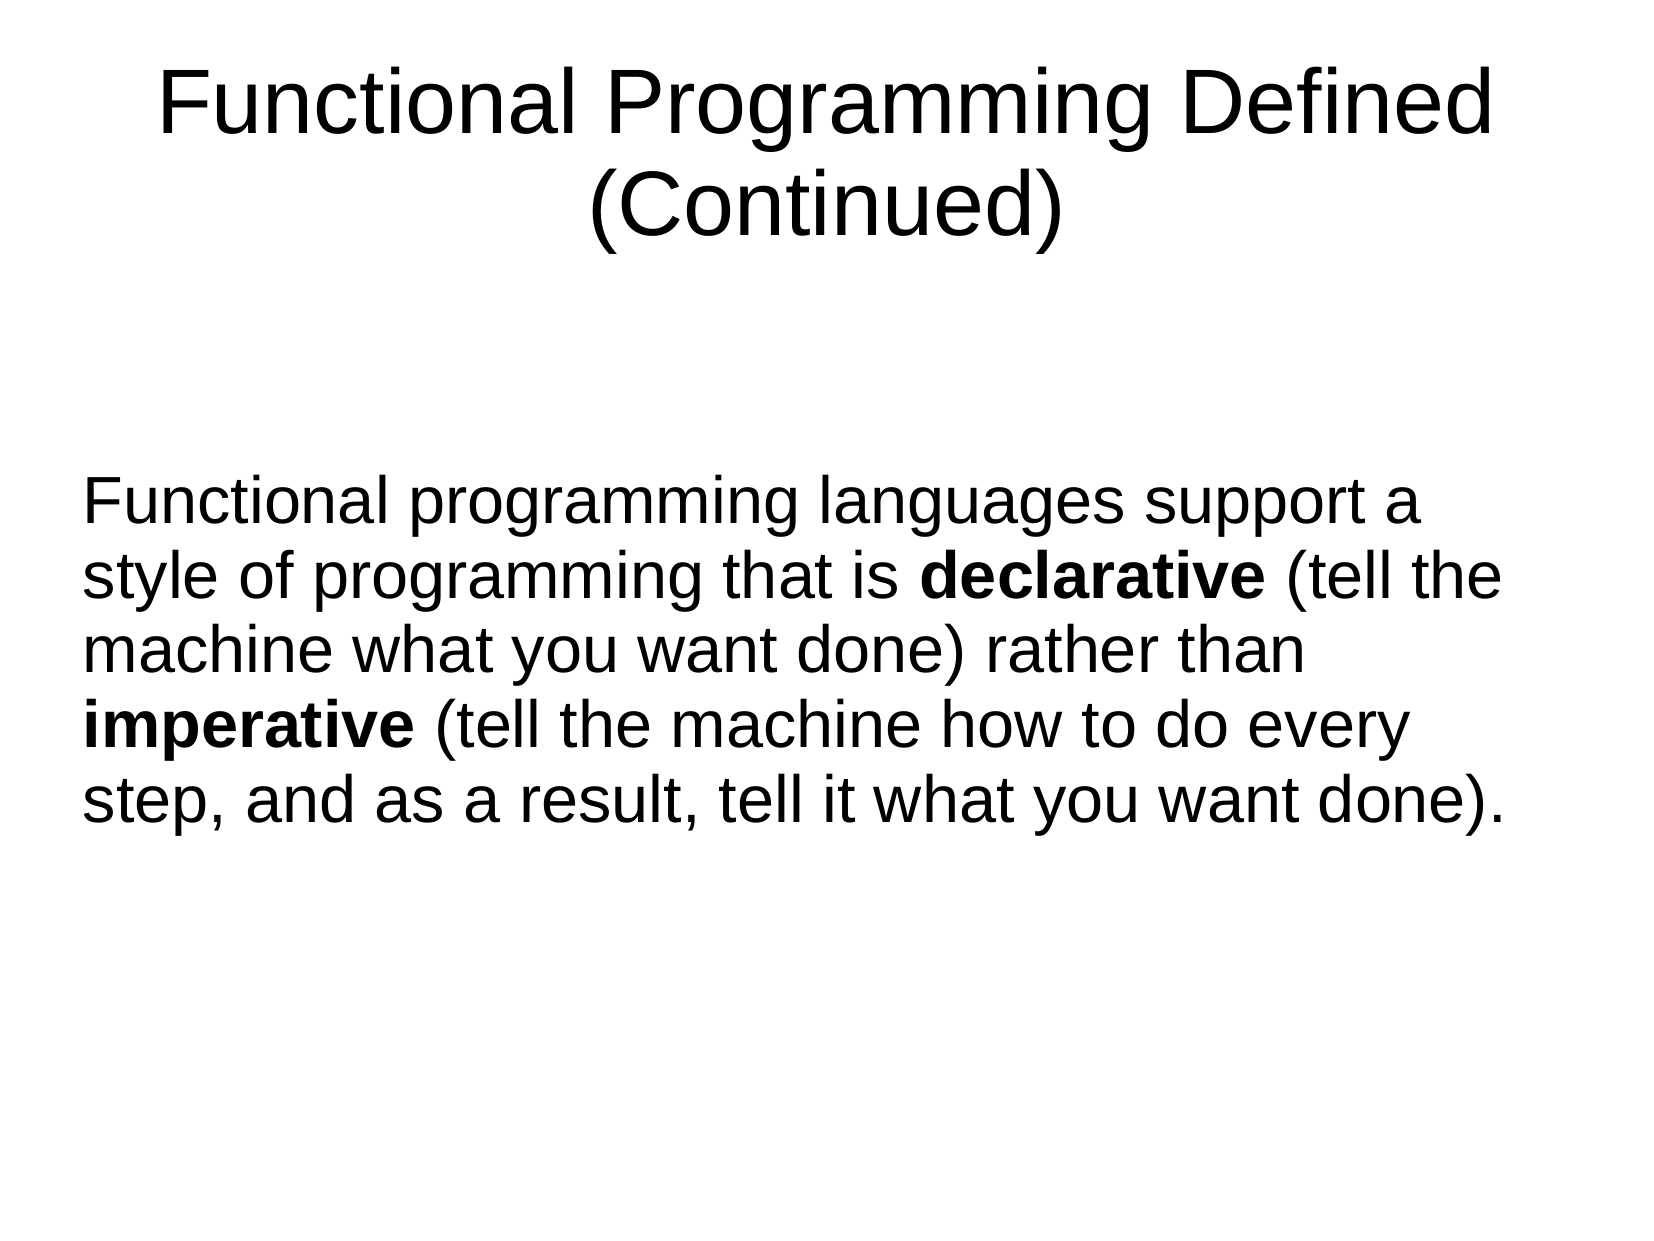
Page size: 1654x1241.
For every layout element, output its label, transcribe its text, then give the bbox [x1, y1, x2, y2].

subtitle Functional programming languages support a style of programming that is declarative (tell the machine what you want done) rather than imperative (tell the machine how to do every step, and as a result, tell it what you want done). [82, 290, 1571, 1010]
title Functional Programming Defined (Continued) [82, 49, 1571, 257]
